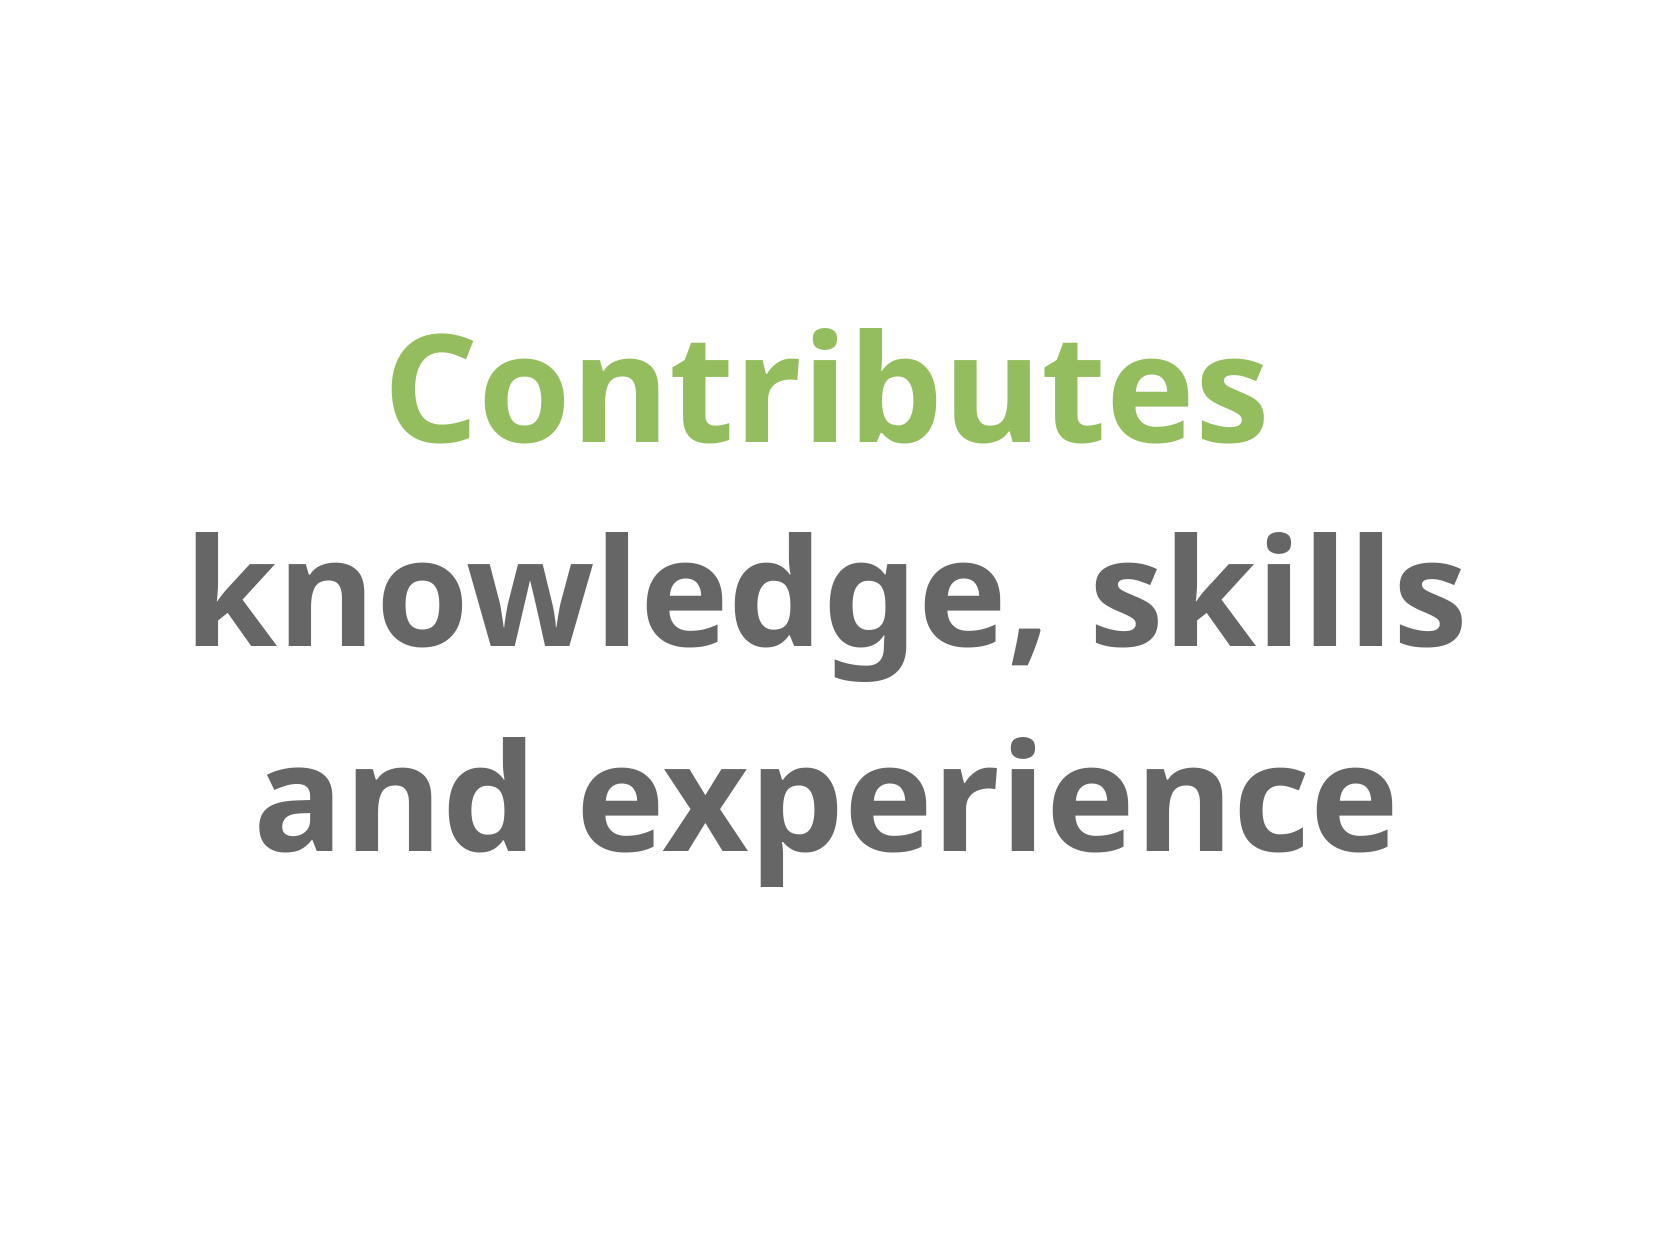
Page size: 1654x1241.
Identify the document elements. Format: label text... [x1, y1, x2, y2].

title Contributes knowledge, skills and experience [59, 320, 1595, 857]
